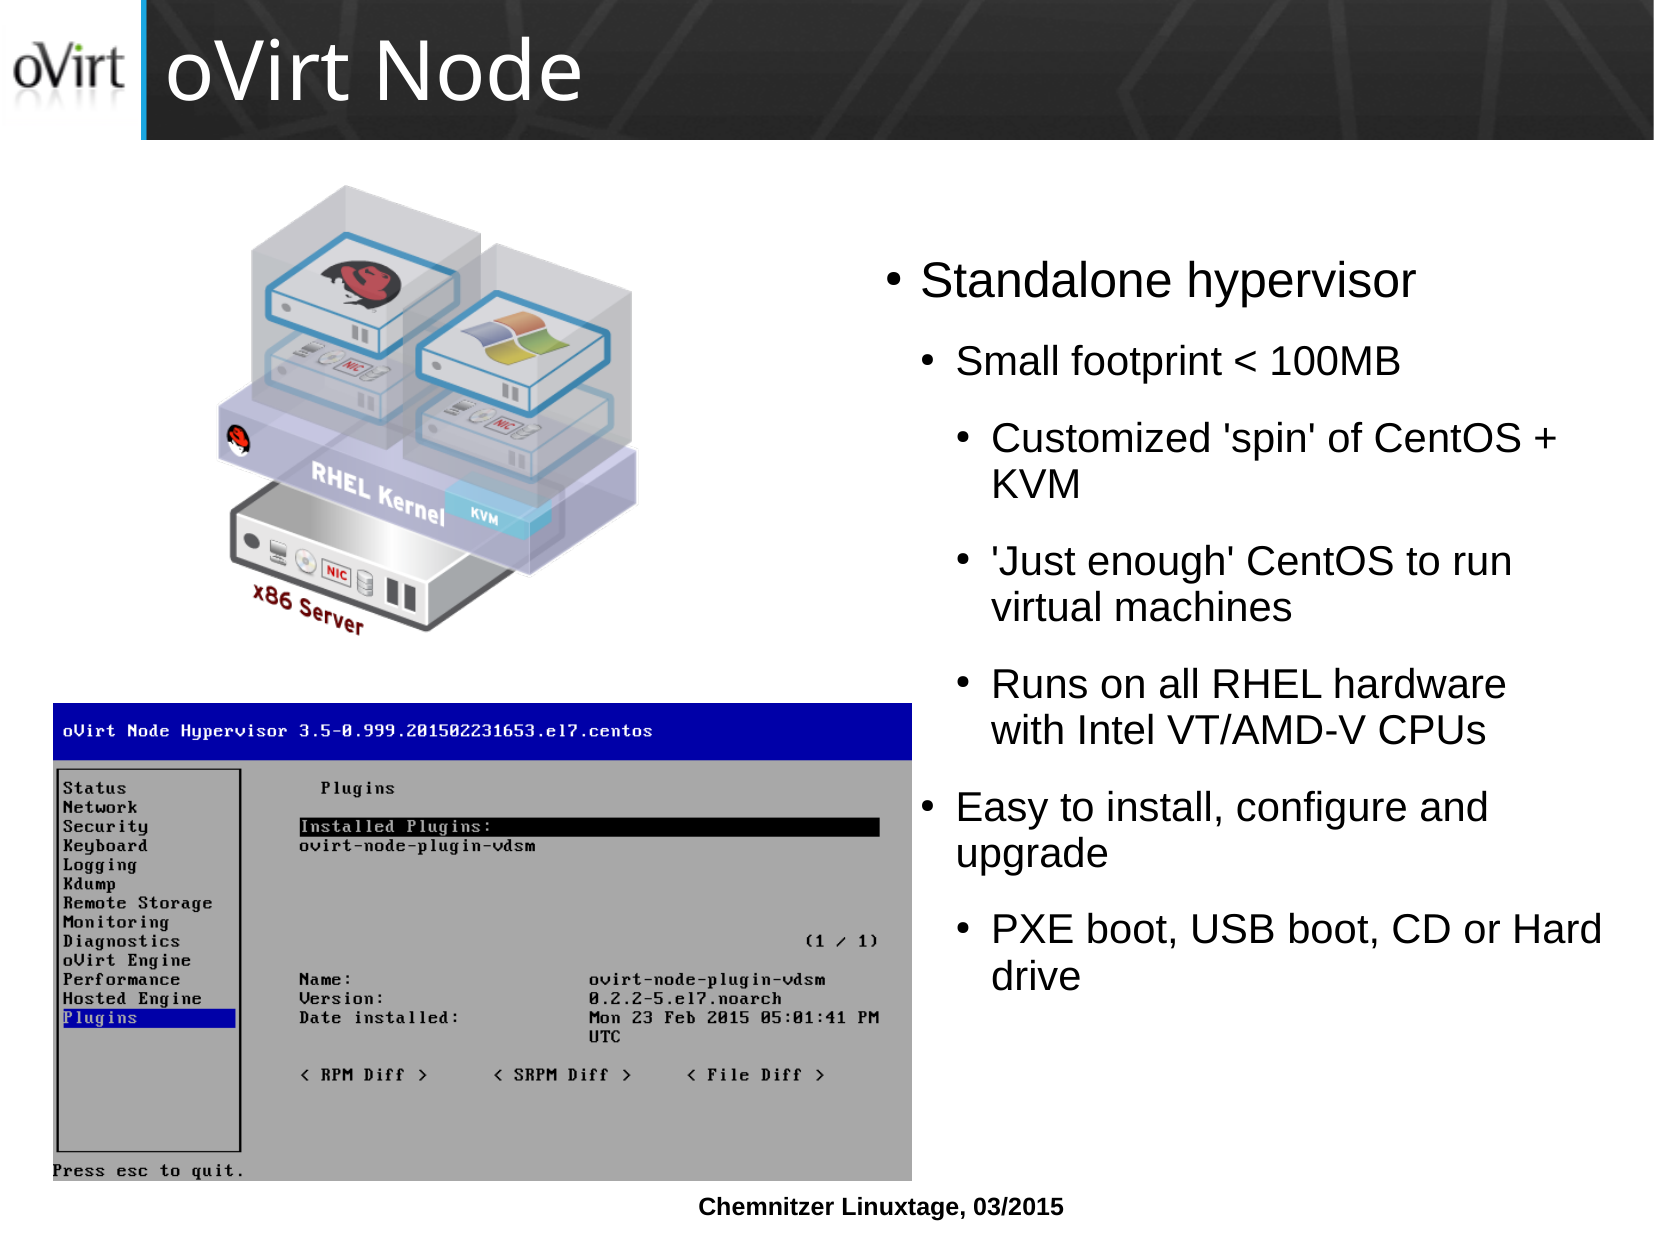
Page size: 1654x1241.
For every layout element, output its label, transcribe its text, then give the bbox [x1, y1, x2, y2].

picture [199, 184, 640, 646]
picture [53, 703, 912, 1181]
picture [0, 0, 1654, 140]
title oVirt Node [164, 18, 1653, 119]
text_box Standalone hypervisor Small footprint < 100MB Customized 'spin' of CentOS + KVM 'Just enough' CentOS to run virtual machines Runs on all RHEL hardware with Intel VT/AMD-V CPUs Easy to install, configure and upgrade PXE boot, USB boot, CD or Hard drive [870, 244, 1621, 1126]
